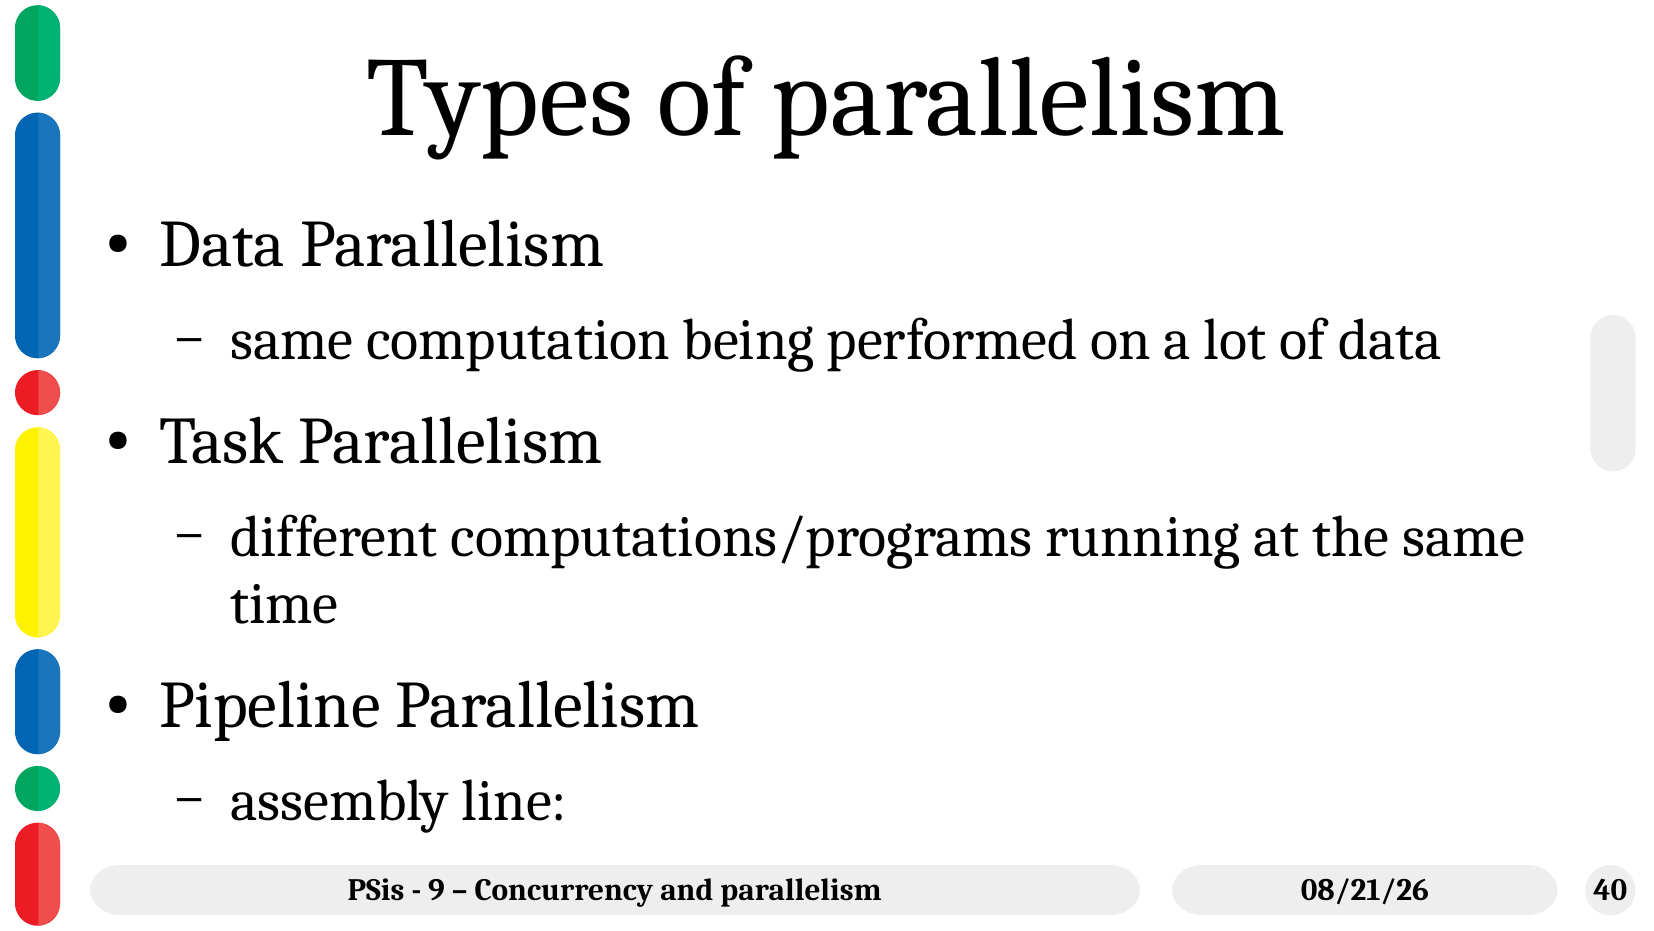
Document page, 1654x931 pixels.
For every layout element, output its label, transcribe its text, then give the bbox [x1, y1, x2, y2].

title Types of parallelism [29, 0, 1625, 204]
list Data Parallelism same computation being performed on a lot of data Task Parallelism different computations/programs running at the same time Pipeline Parallelism assembly line: [88, 206, 1565, 903]
